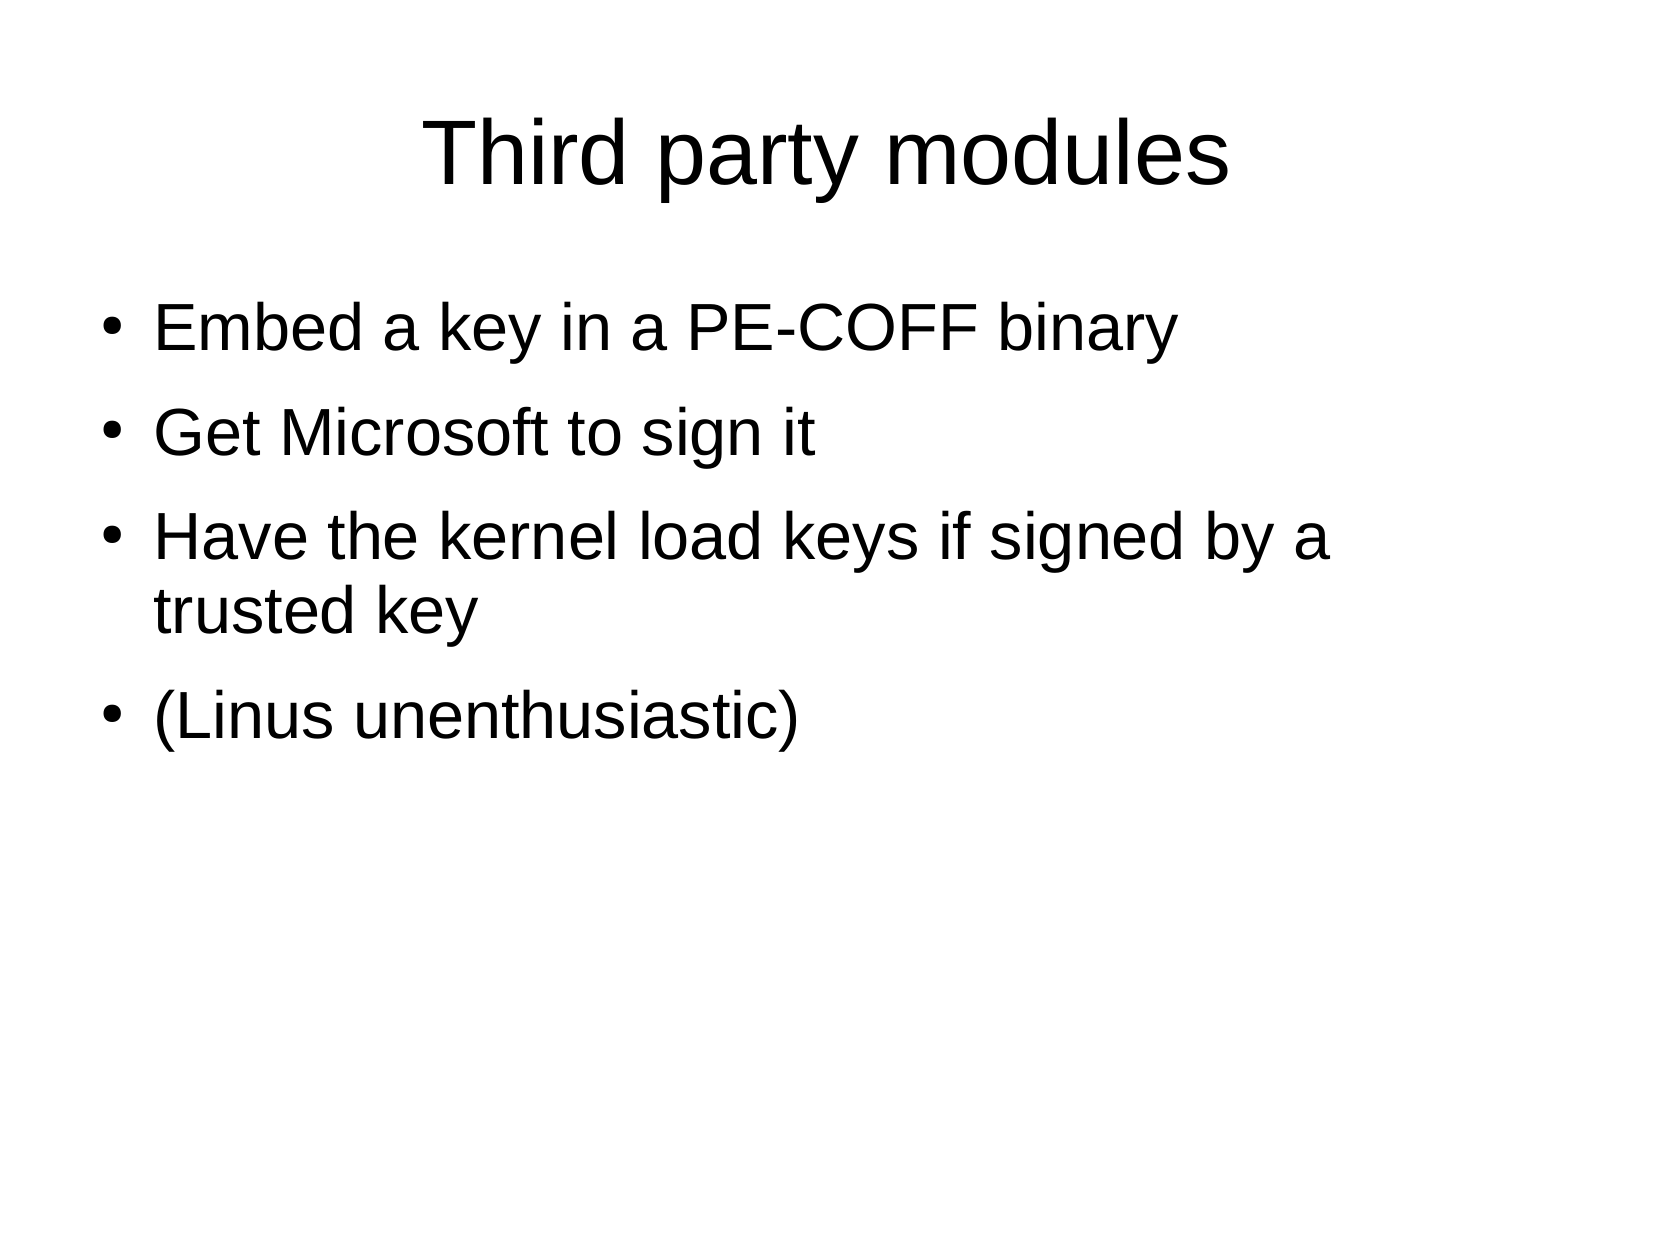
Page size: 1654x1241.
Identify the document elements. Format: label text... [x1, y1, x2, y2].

title Third party modules [82, 49, 1571, 257]
list Embed a key in a PE-COFF binary Get Microsoft to sign it Have the kernel load keys if signed by a trusted key (Linus unenthusiastic) [82, 290, 1538, 1010]
